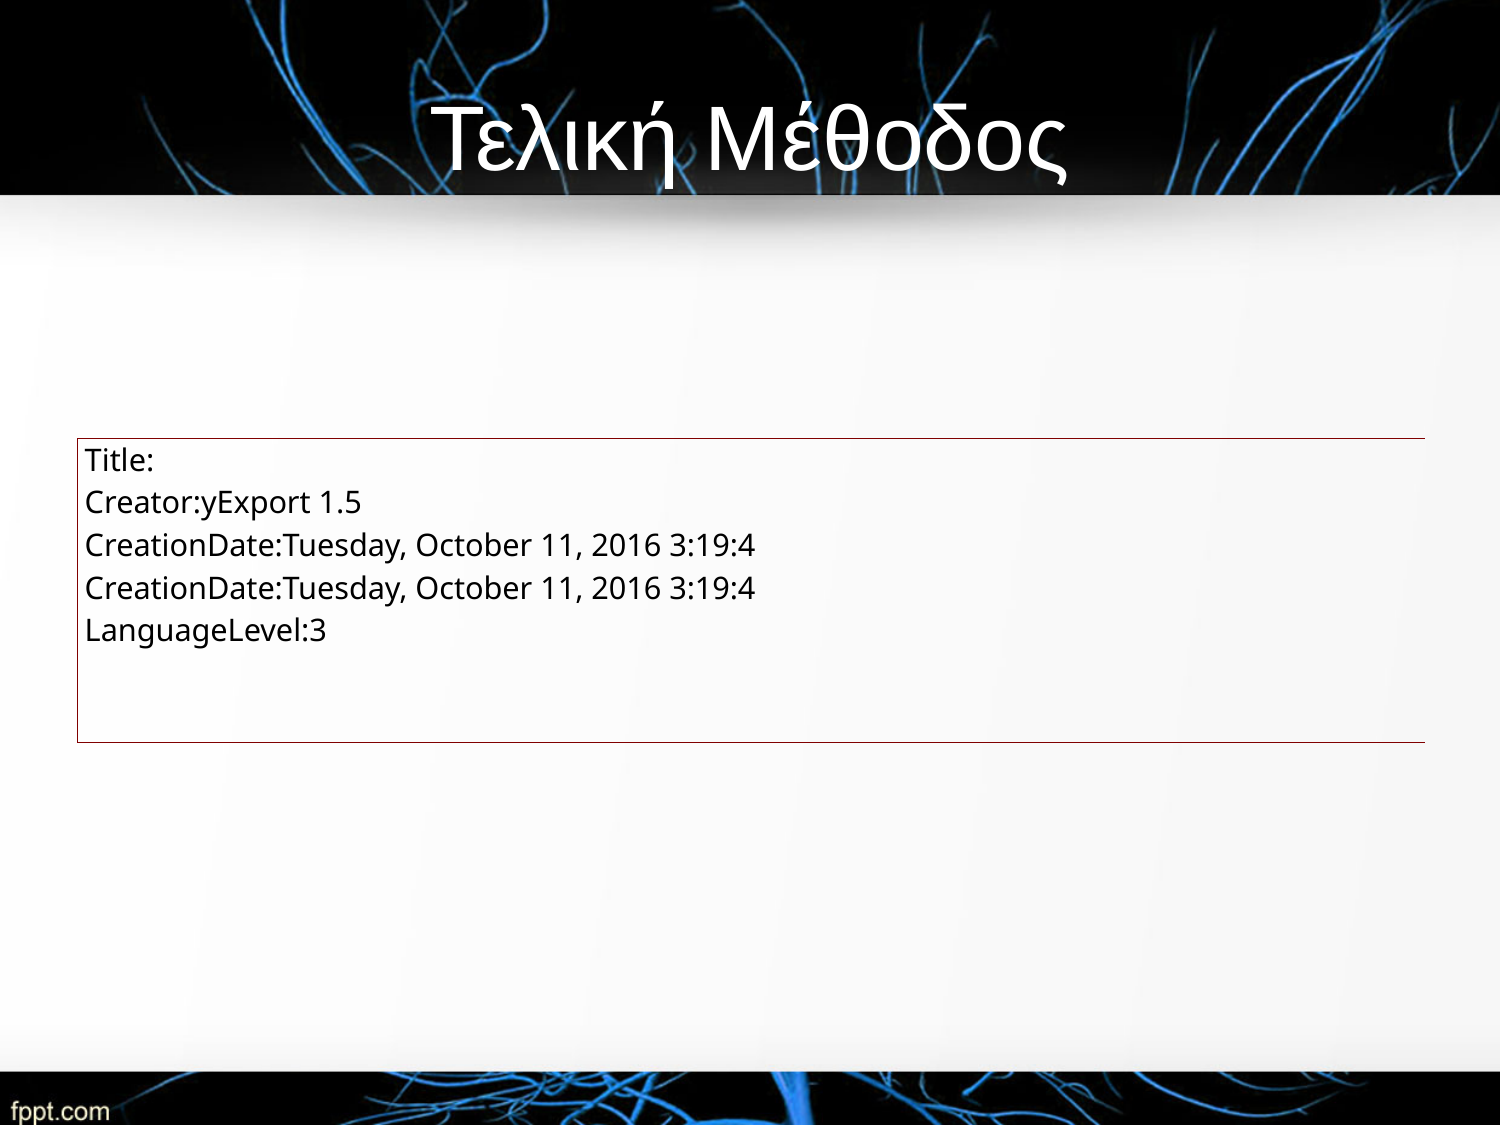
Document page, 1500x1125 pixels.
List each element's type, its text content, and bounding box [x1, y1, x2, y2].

title Τελική Μέθοδος [75, 45, 1425, 233]
picture [0, 0, 1500, 1125]
